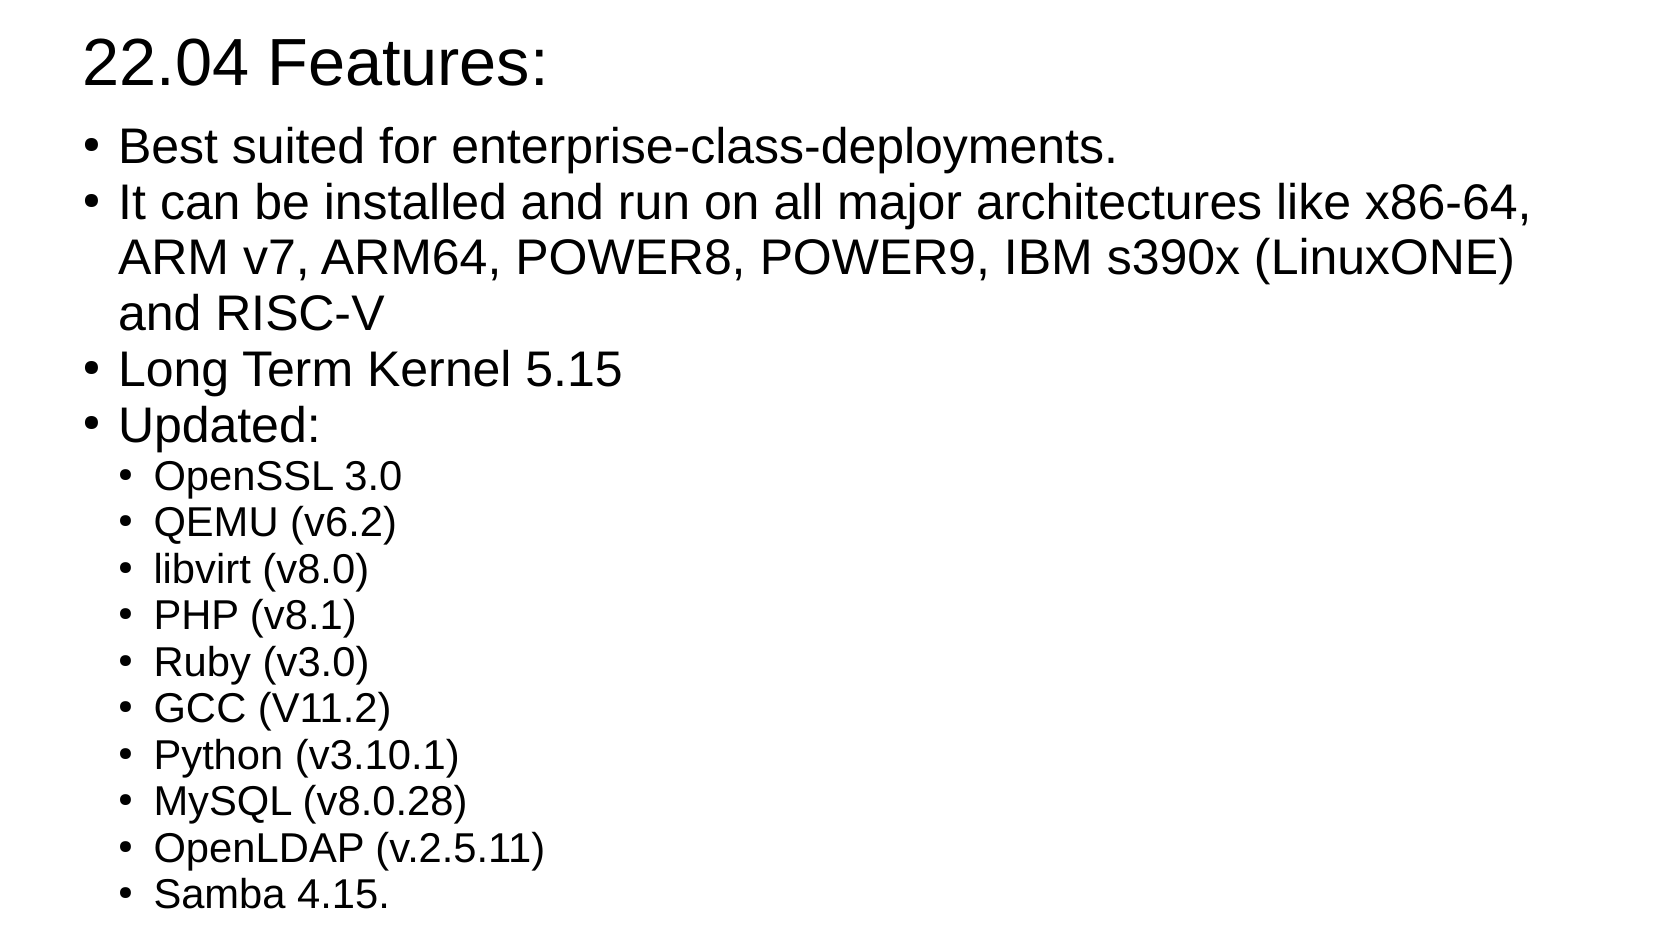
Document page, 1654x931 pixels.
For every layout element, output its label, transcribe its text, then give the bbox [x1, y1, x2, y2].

title 22.04 Features: [82, 25, 1571, 101]
text_box Best suited for enterprise-class-deployments. It can be installed and run on all major architectures like x86-64, ARM v7, ARM64, POWER8, POWER9, IBM s390x (LinuxONE) and RISC-V Long Term Kernel 5.15 Updated: OpenSSL 3.0 QEMU (v6.2) libvirt (v8.0) PHP (v8.1) Ruby (v3.0) GCC (V11.2) Python (v3.10.1) MySQL (v8.0.28) OpenLDAP (v.2.5.11) Samba 4.15. [82, 118, 1571, 918]
